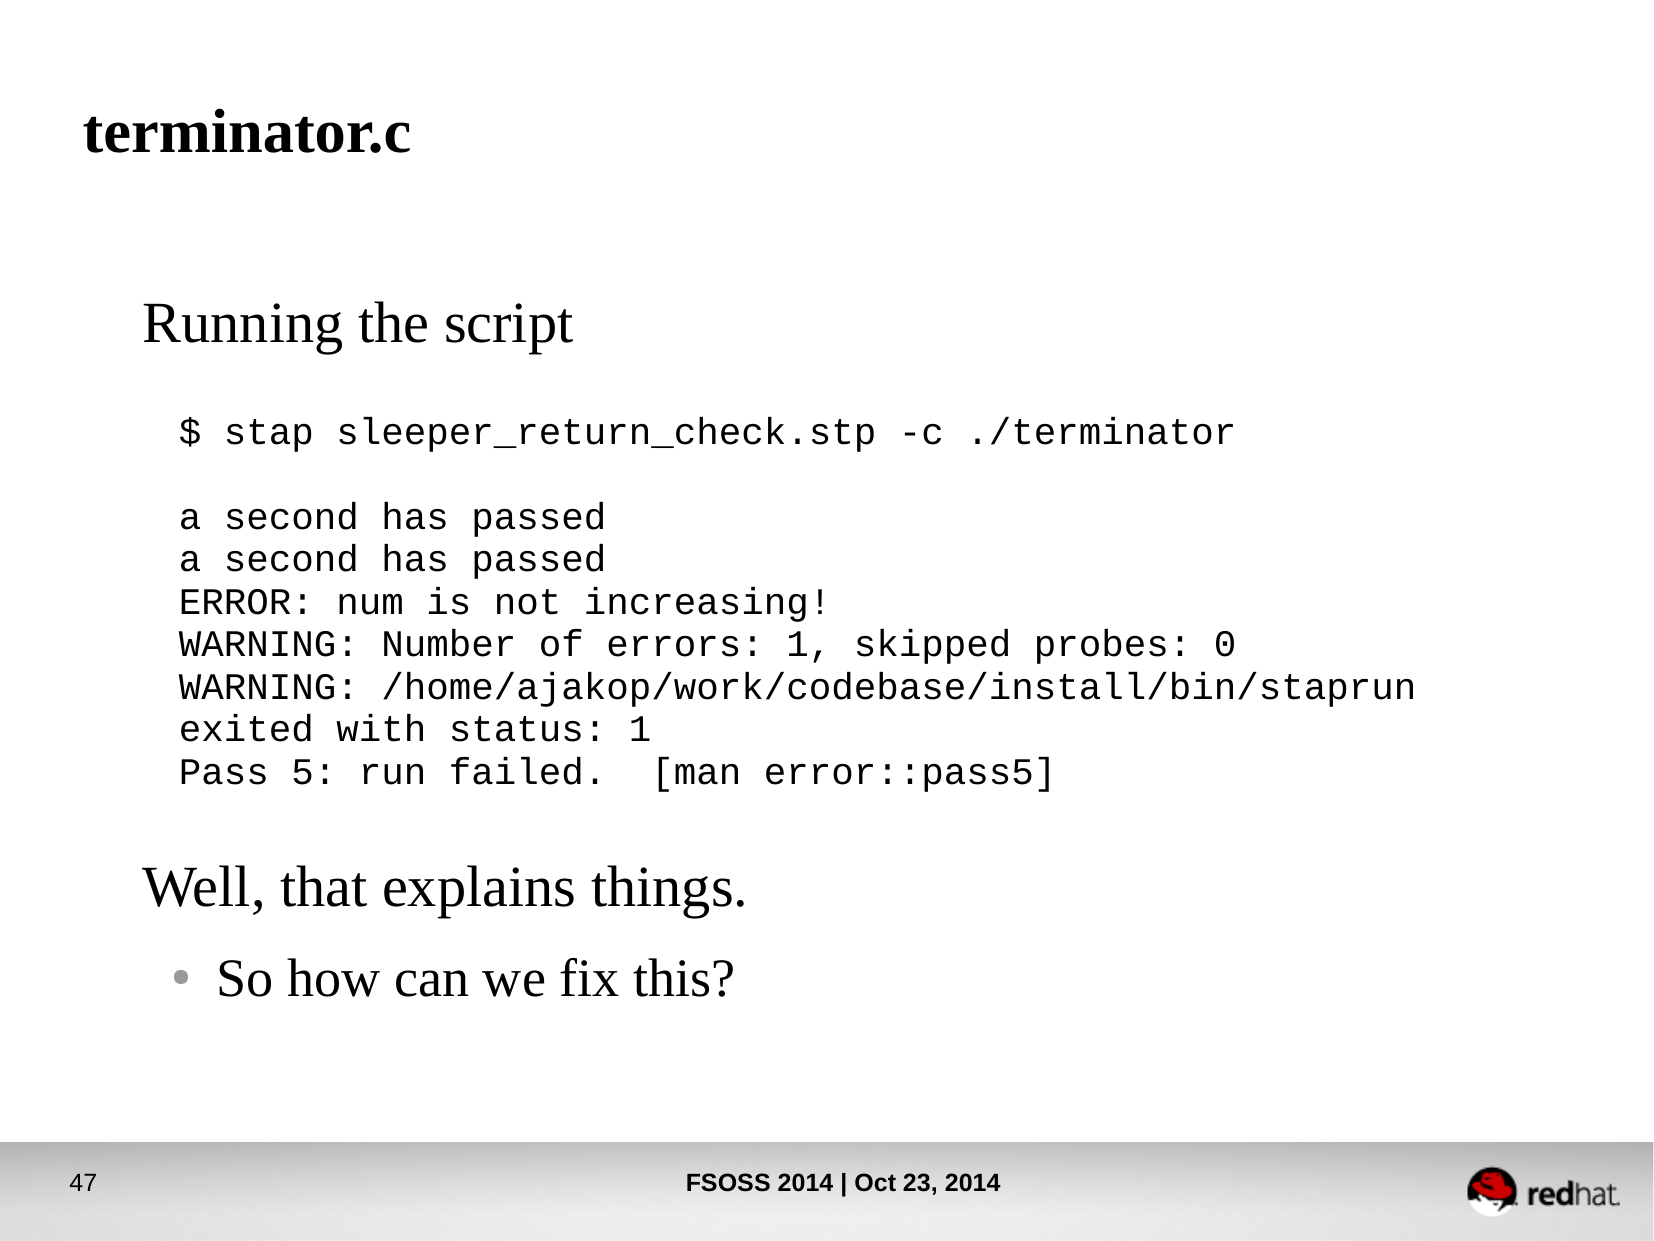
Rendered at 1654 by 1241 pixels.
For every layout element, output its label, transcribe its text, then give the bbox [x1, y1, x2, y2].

title terminator.c [82, 49, 1571, 257]
list Running the script Well, that explains things. So how can we fix this? [82, 290, 1571, 1097]
picture [0, 1142, 1654, 1241]
text_box $ stap sleeper_return_check.stp -c ./terminator a second has passed a second has passed ERROR: num is not increasing! WARNING: Number of errors: 1, skipped probes: 0 WARNING: /home/ajakop/work/codebase/install/bin/staprun exited with status: 1 Pass 5: run failed. [man error::pass5] [164, 405, 1521, 846]
